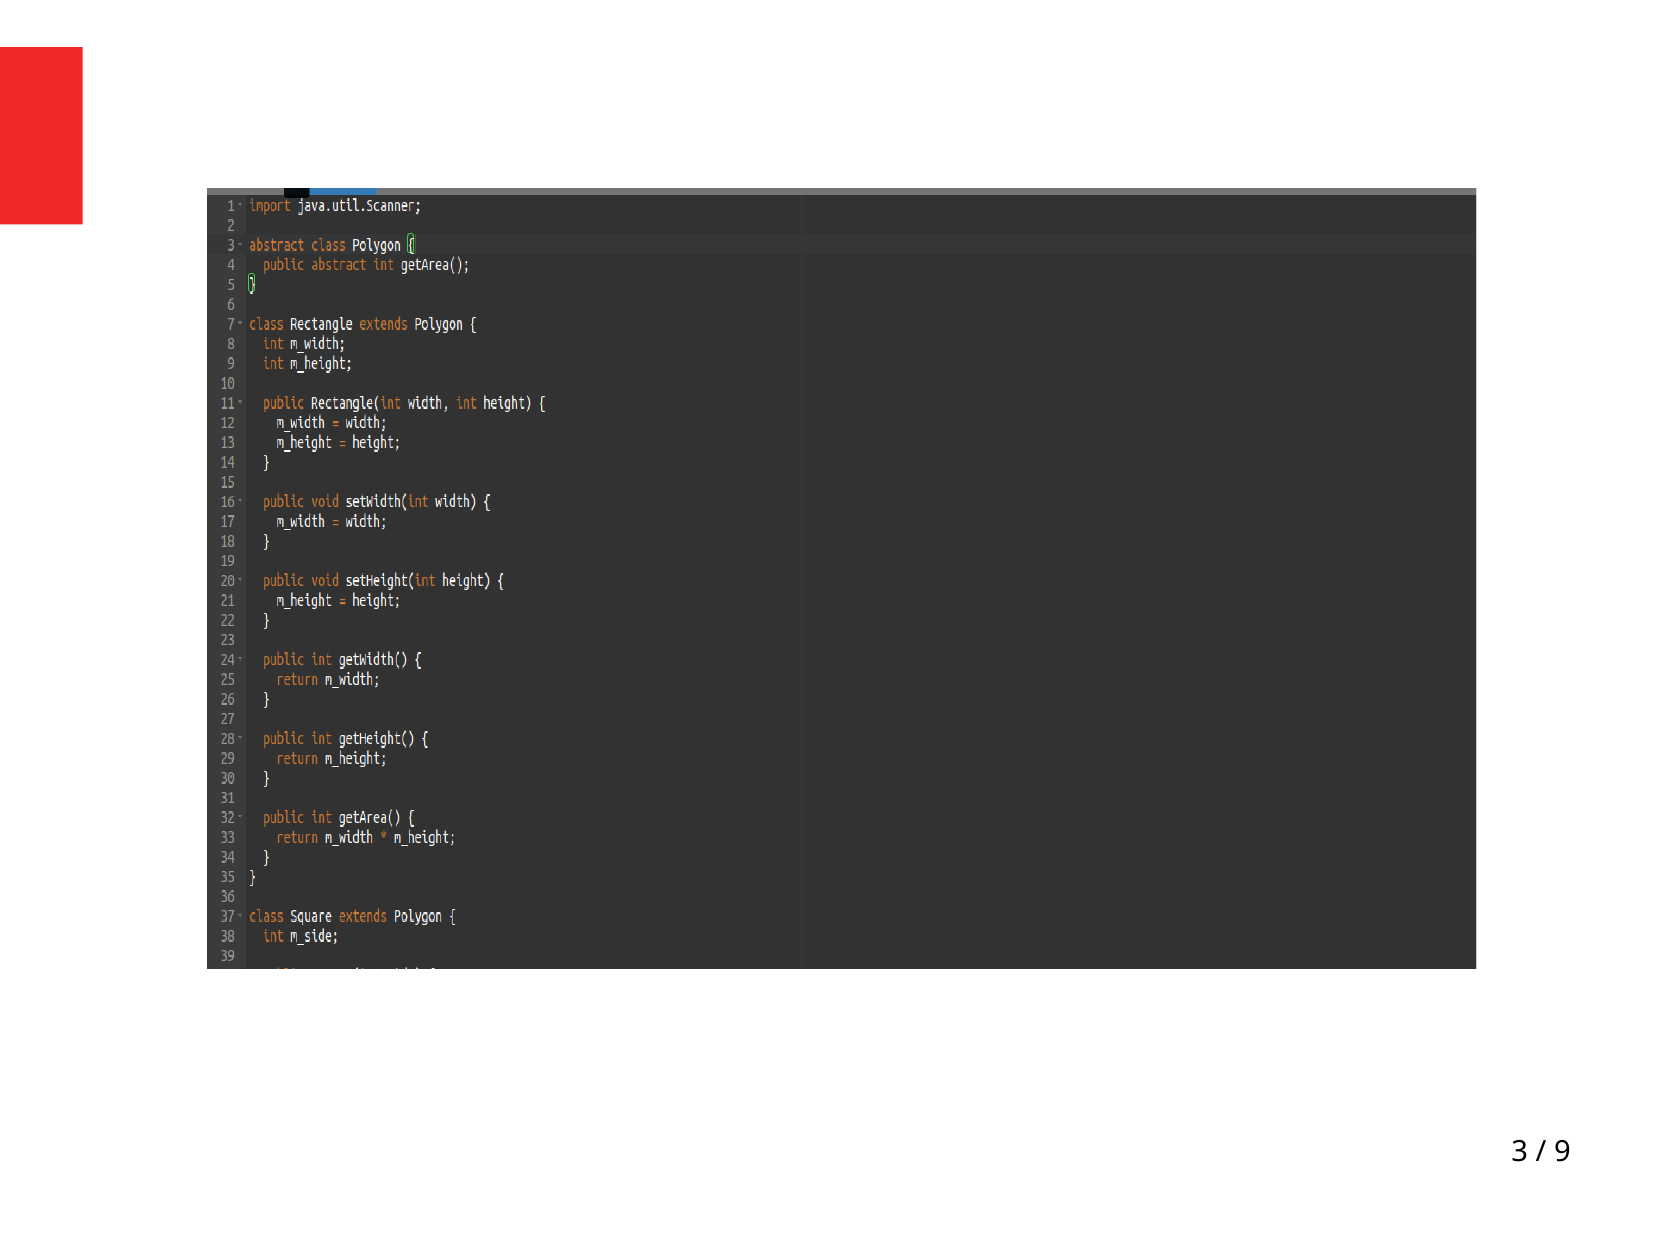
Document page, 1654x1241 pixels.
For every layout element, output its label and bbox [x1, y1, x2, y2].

picture [207, 188, 1477, 969]
